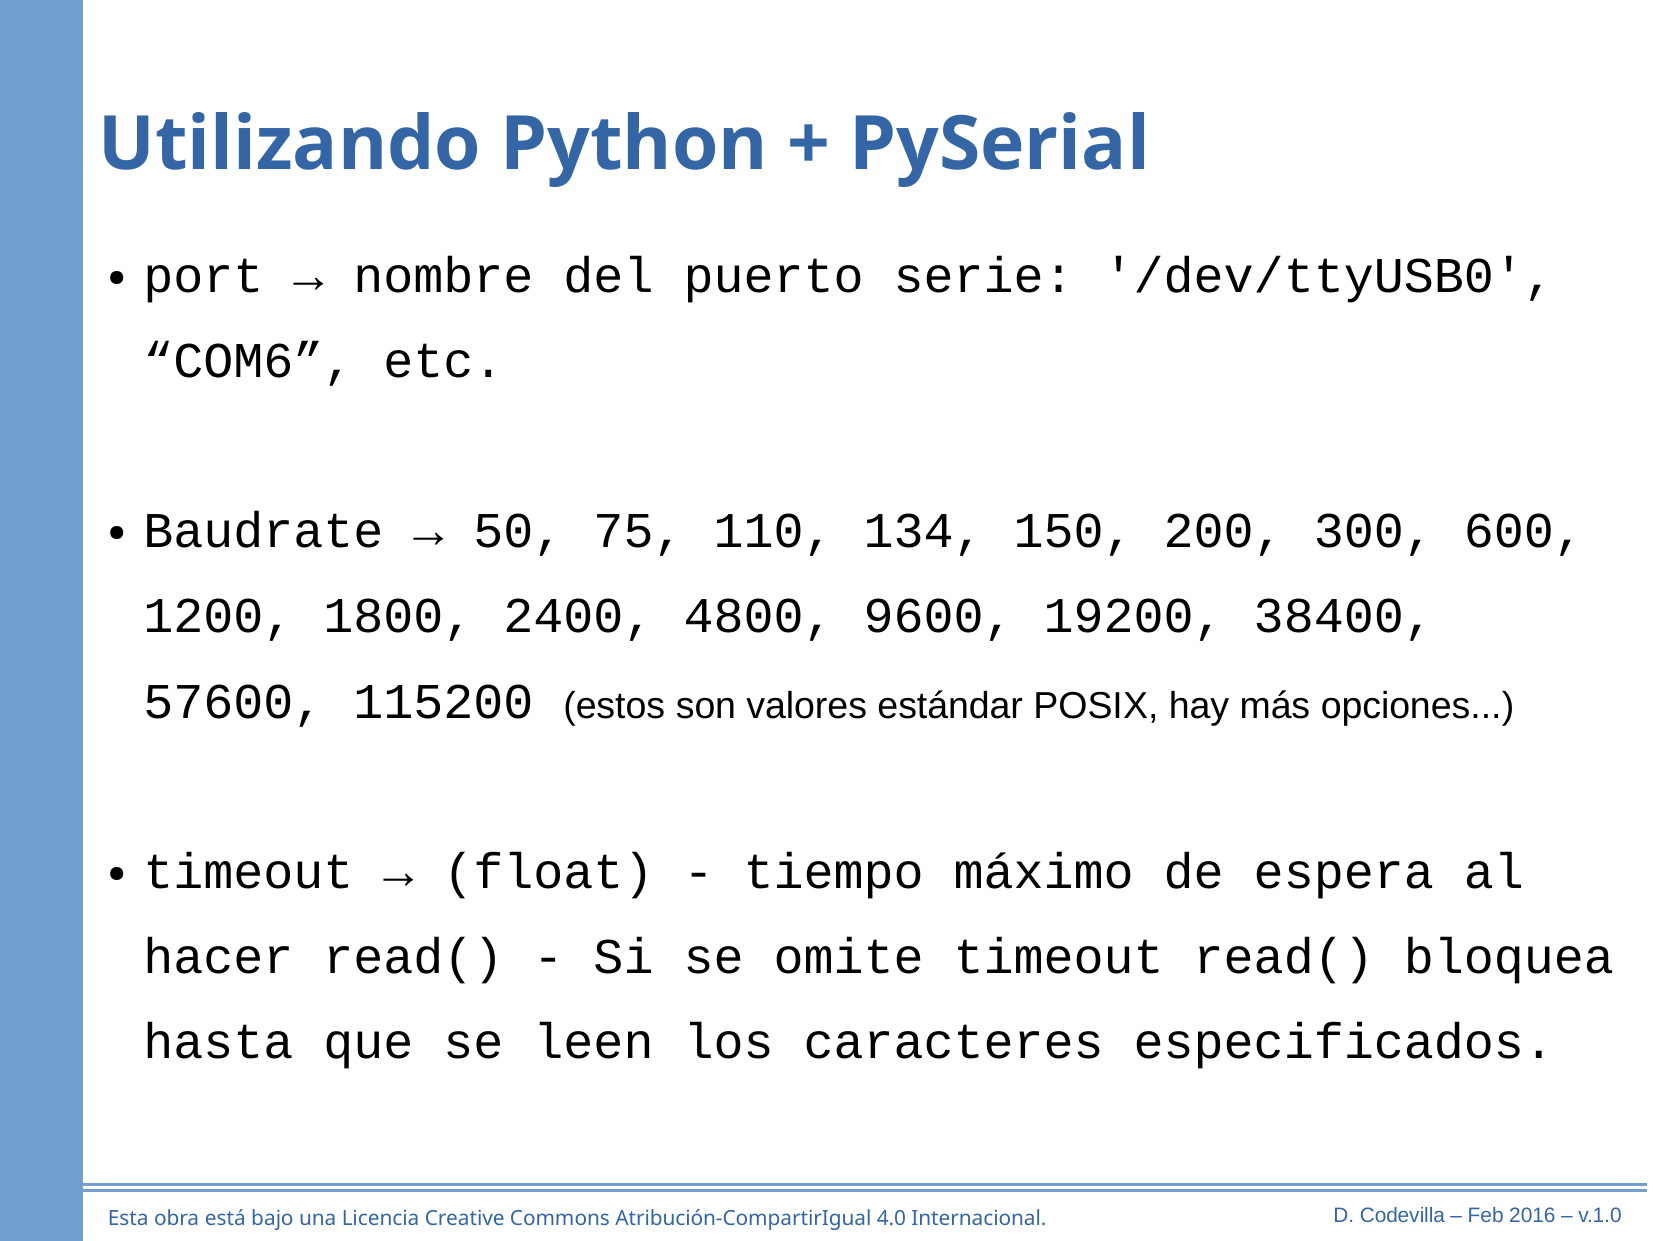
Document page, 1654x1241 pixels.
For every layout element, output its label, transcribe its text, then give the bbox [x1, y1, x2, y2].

text_box port → nombre del puerto serie: '/dev/ttyUSB0', “COM6”, etc. Baudrate → 50, 75, 110, 134, 150, 200, 300, 600, 1200, 1800, 2400, 4800, 9600, 19200, 38400, 57600, 115200 (estos son valores estándar POSIX, hay más opciones...) timeout → (float) - tiempo máximo de espera al hacer read() - Si se omite timeout read() bloquea hasta que se leen los caracteres especificados. [93, 215, 1636, 1057]
text_box Utilizando Python + PySerial [83, 30, 1641, 134]
